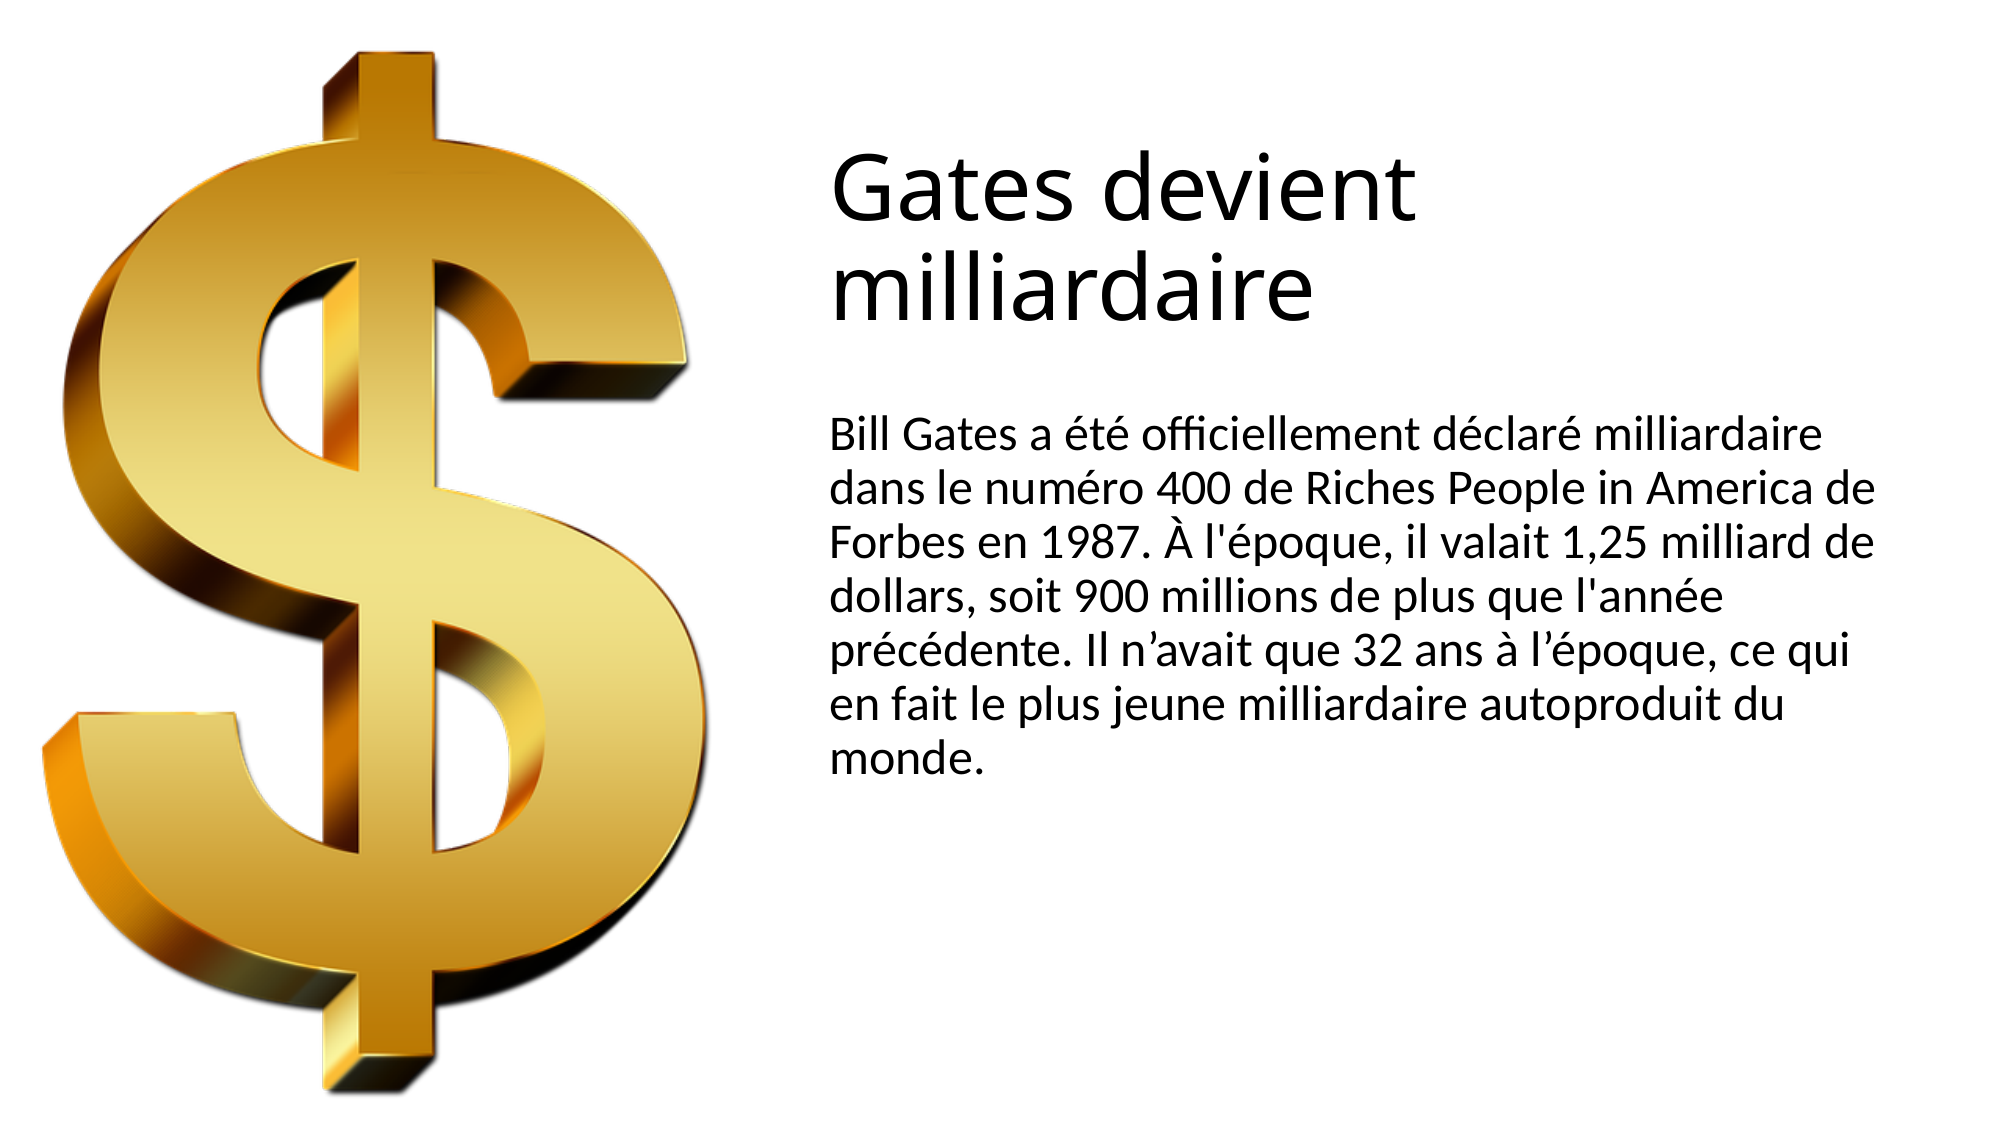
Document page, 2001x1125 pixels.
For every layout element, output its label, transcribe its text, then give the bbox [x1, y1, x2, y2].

title Gates devient milliardaire [814, 103, 1896, 379]
list Bill Gates a été officiellement déclaré milliardaire dans le numéro 400 de Riches People in America de Forbes en 1987. À l'époque, il valait 1,25 milliard de dollars, soit 900 millions de plus que l'année précédente. Il n’avait que 32 ans à l’époque, ce qui en fait le plus jeune milliardaire autoproduit du monde. [814, 399, 1896, 1021]
picture [0, 0, 761, 1125]
